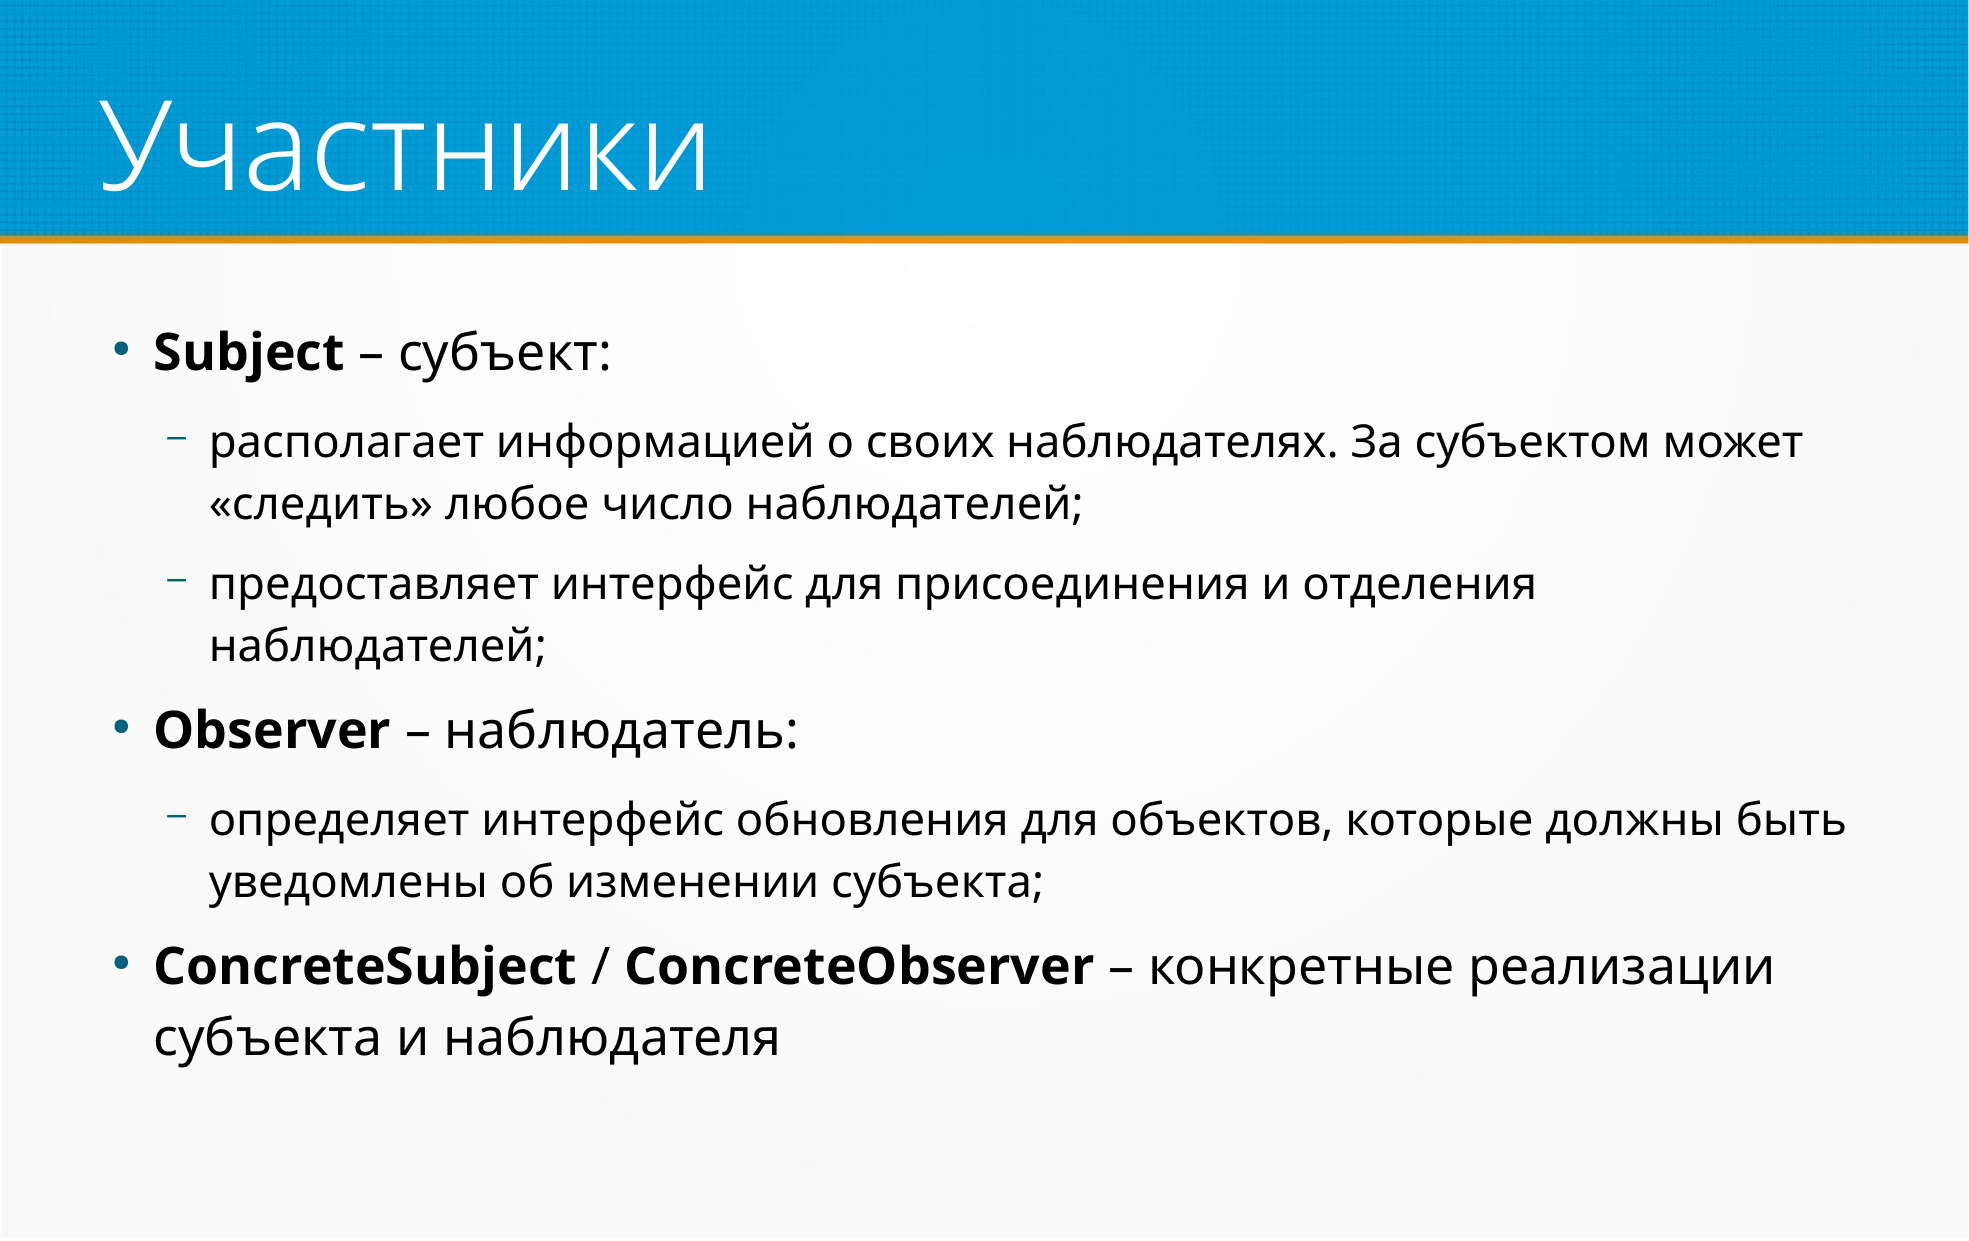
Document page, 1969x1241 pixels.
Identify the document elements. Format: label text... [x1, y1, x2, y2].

title Участники [98, 19, 1870, 227]
list Subject – субъект: располагает информацией о своих наблюдателях. За субъектом может «следить» любое число наблюдателей; предоставляет интерфейс для присоединения и отделения наблюдателей; Observer – наблюдатель: определяет интерфейс обновления для объектов, которые должны быть уведомлены об изменении субъекта; ConcreteSubject / ConcreteObserver – конкретные реализации субъекта и наблюдателя [98, 315, 1861, 1081]
picture [0, 233, 1969, 1241]
